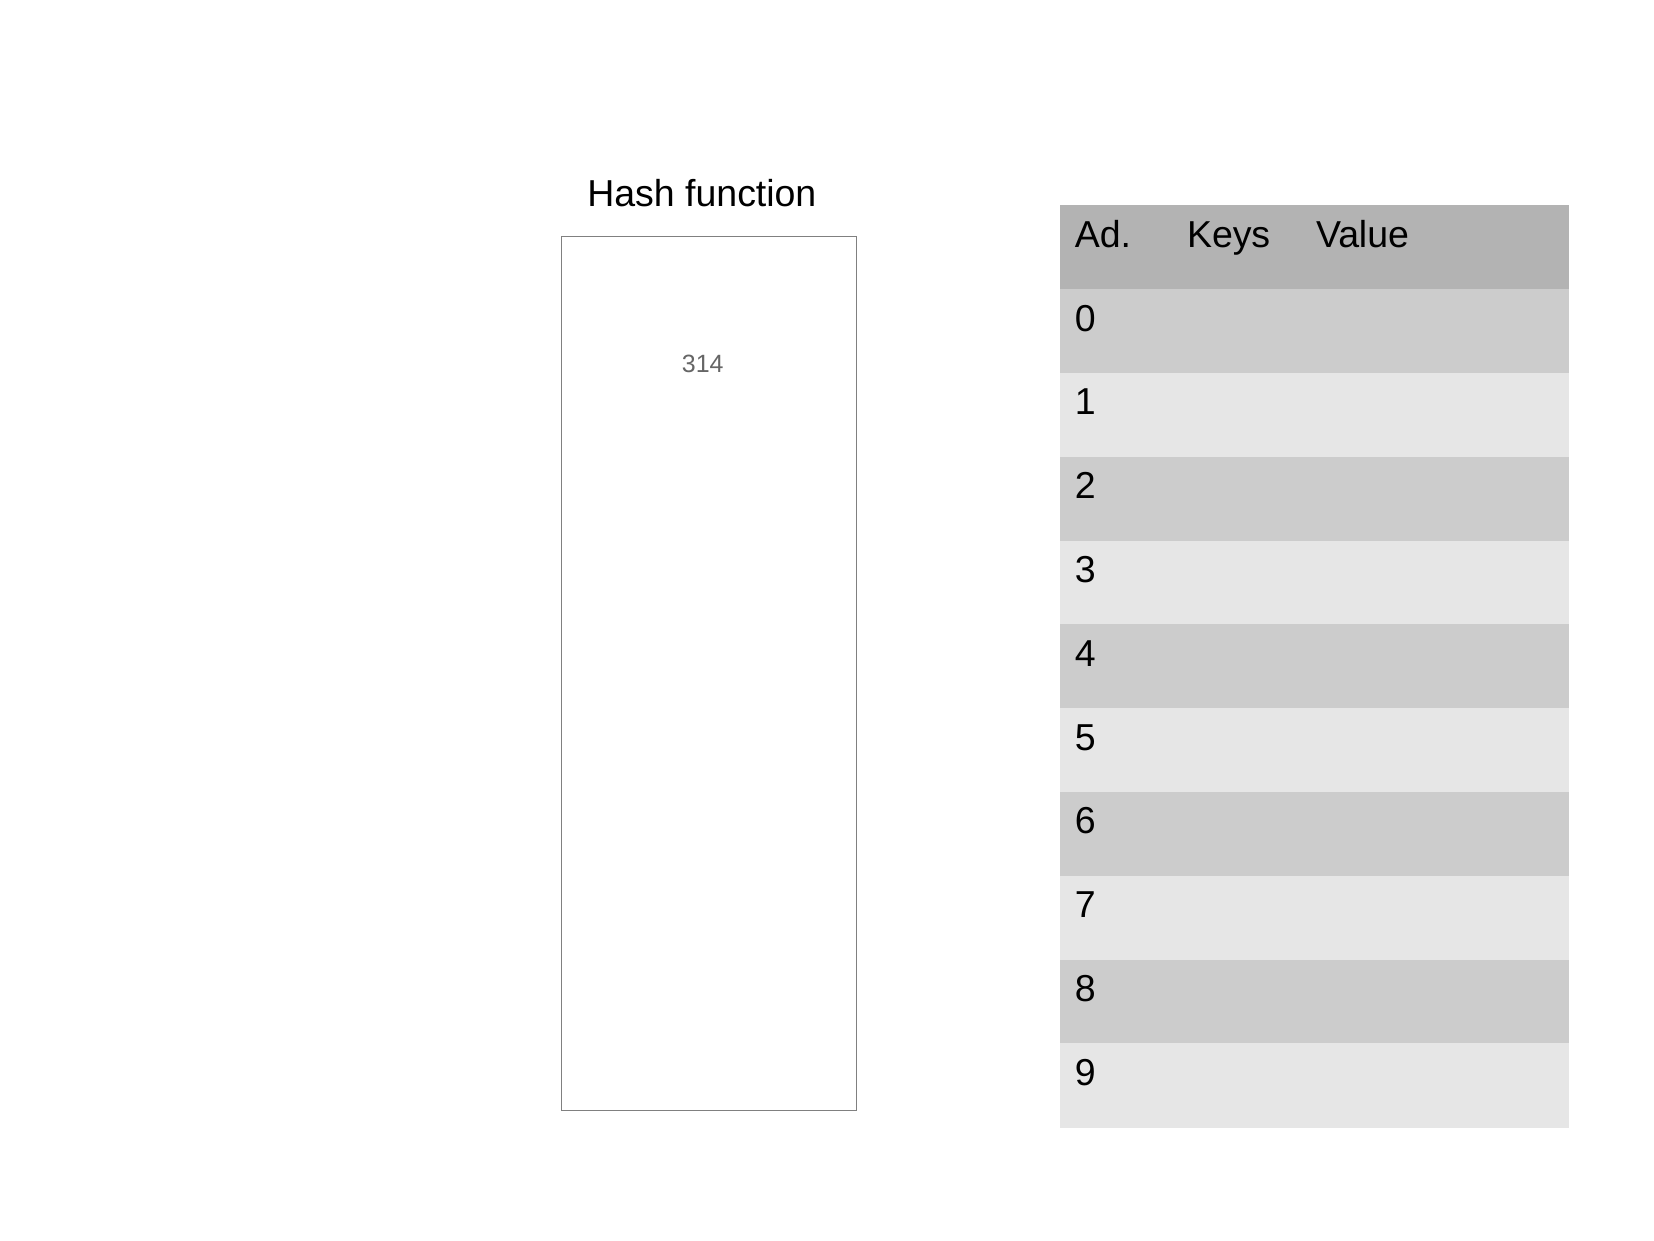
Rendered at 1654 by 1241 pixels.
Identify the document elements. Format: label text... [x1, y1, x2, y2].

table_cell 4 [1060, 624, 1172, 708]
table_cell [1301, 792, 1569, 876]
table_cell [1172, 708, 1301, 792]
table_cell 0 [1060, 289, 1172, 373]
table_cell 1 [1060, 373, 1172, 457]
table_cell [1172, 373, 1301, 457]
table_cell [1172, 960, 1301, 1043]
table_cell 3 [1060, 541, 1172, 624]
table_cell [1172, 541, 1301, 624]
table_header Value [1301, 205, 1569, 289]
table_cell 5 [1060, 708, 1172, 792]
table_cell [1172, 457, 1301, 541]
table_cell [1301, 373, 1569, 457]
table_cell [1301, 457, 1569, 541]
table_cell [1301, 1043, 1569, 1128]
text_box 314 [667, 342, 756, 386]
table_cell [1172, 289, 1301, 373]
table_cell [1301, 960, 1569, 1043]
text_box Hash function [572, 165, 845, 223]
table_cell 9 [1060, 1043, 1172, 1128]
table_cell 2 [1060, 457, 1172, 541]
table_cell 6 [1060, 792, 1172, 876]
table_cell [1172, 624, 1301, 708]
table_cell 7 [1060, 876, 1172, 960]
table_cell [1172, 1043, 1301, 1128]
table_header Keys [1172, 205, 1301, 289]
text_box [561, 236, 857, 1111]
table_cell [1301, 541, 1569, 624]
table_cell [1301, 876, 1569, 960]
table_cell 8 [1060, 960, 1172, 1043]
table_header Ad. [1060, 205, 1172, 289]
table_cell [1172, 792, 1301, 876]
table_cell [1301, 624, 1569, 708]
table_cell [1172, 876, 1301, 960]
table_cell [1301, 708, 1569, 792]
table_cell [1301, 289, 1569, 373]
